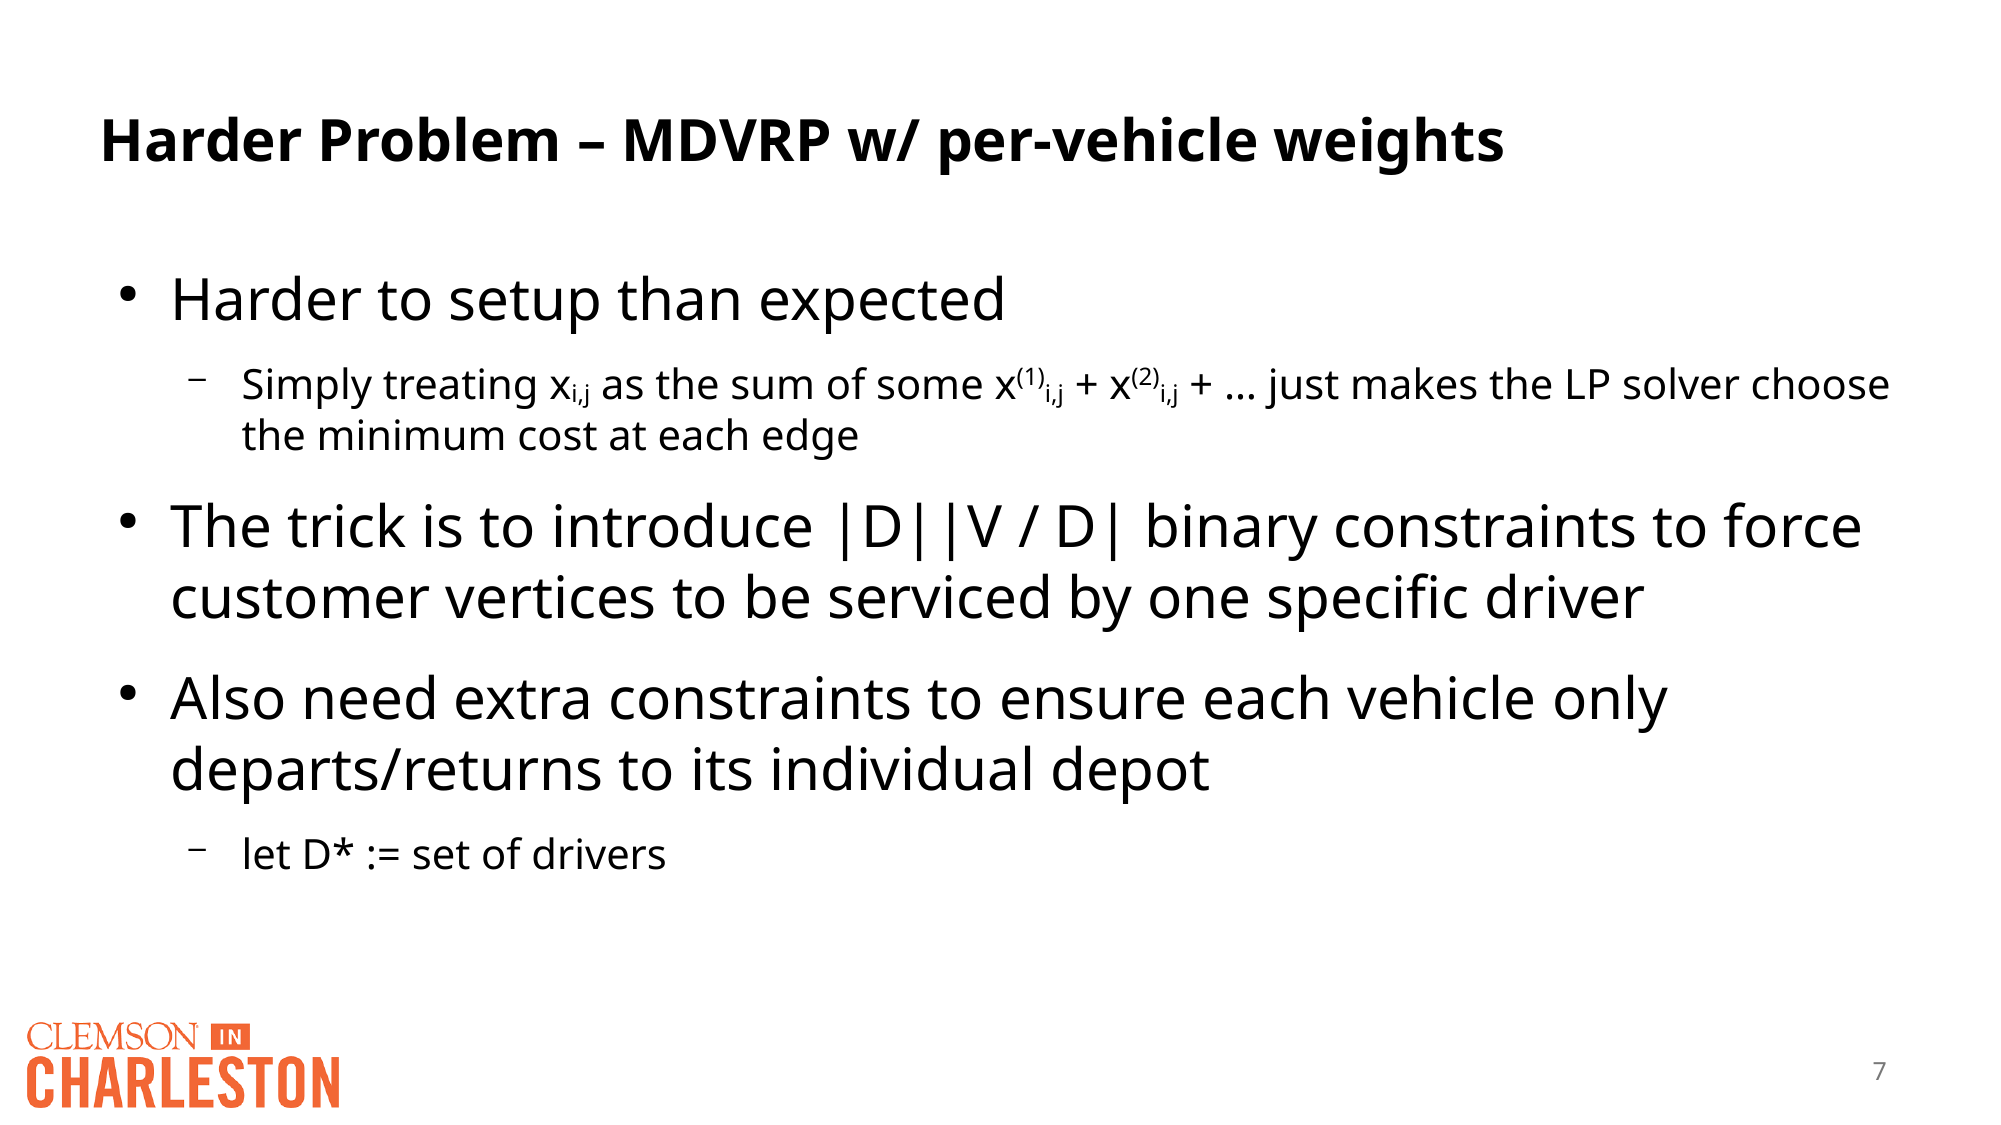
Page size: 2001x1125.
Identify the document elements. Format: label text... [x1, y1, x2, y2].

title Harder Problem – MDVRP w/ per-vehicle weights [99, 44, 1900, 233]
list Harder to setup than expected Simply treating xi,j as the sum of some x(1)i,j + x(2)i,j + … just makes the LP solver choose the minimum cost at each edge The trick is to introduce |D||V / D| binary constraints to force customer vertices to be serviced by one specific driver Also need extra constraints to ensure each vehicle only departs/returns to its individual depot let D* := set of drivers [99, 263, 1900, 916]
picture [27, 1022, 339, 1108]
